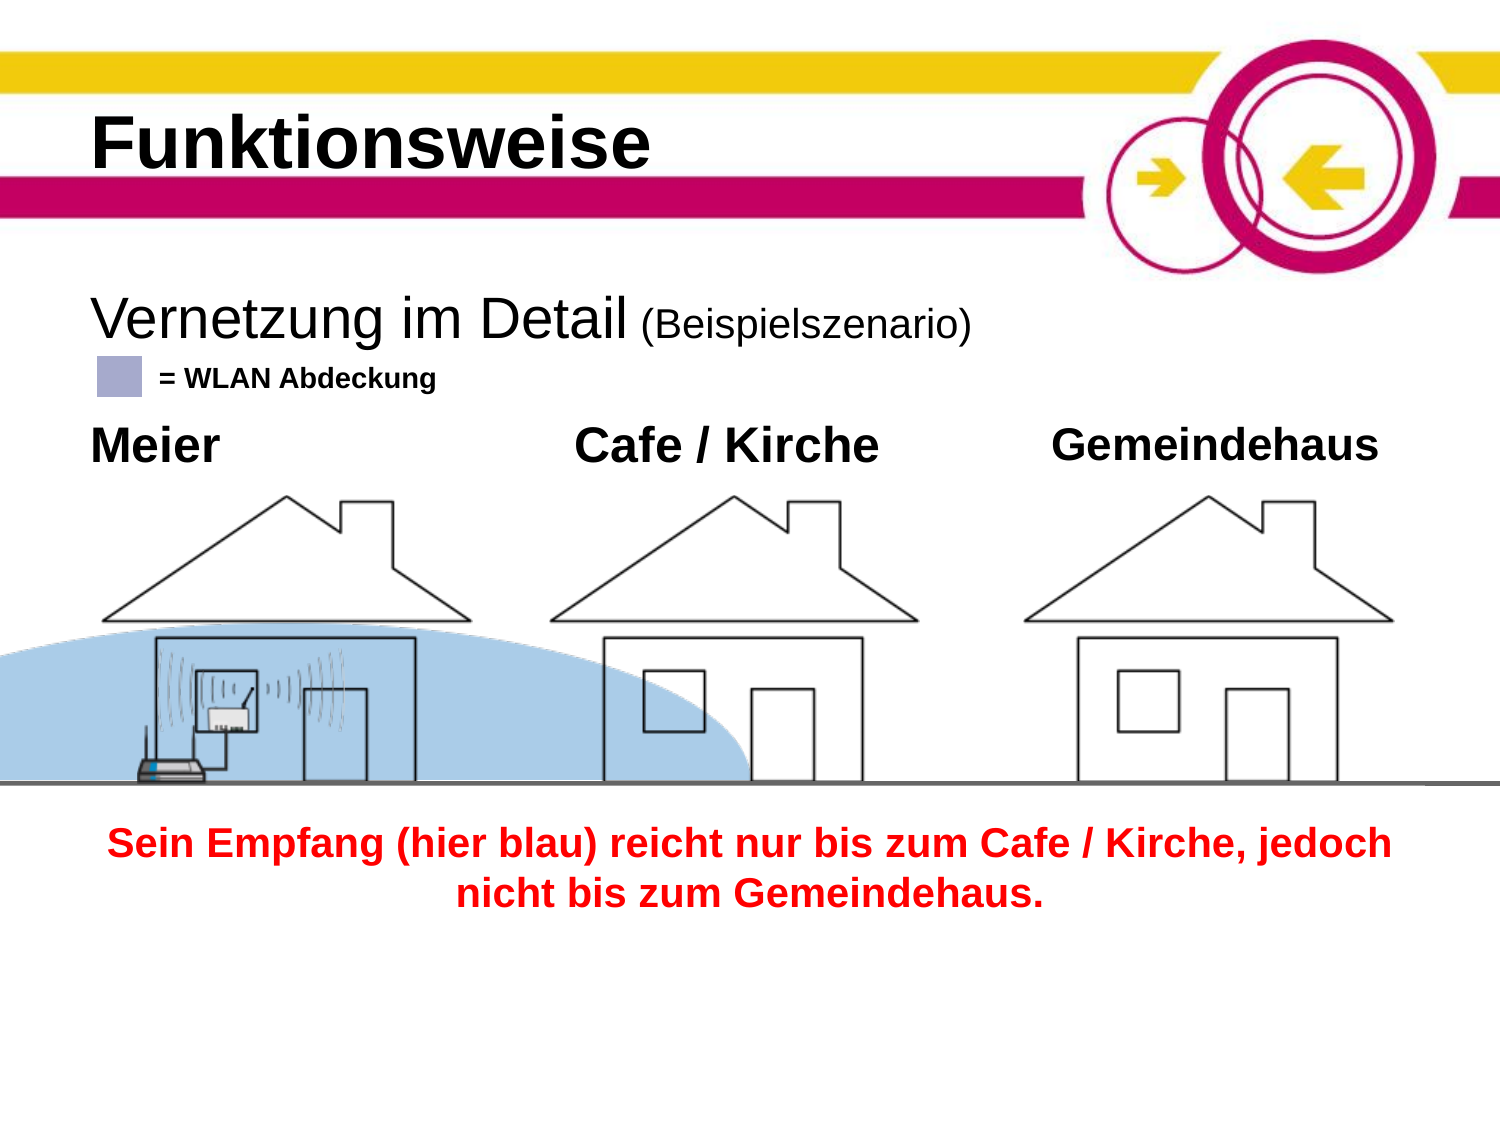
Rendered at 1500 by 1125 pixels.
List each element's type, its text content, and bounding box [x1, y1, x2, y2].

picture [1023, 495, 1395, 781]
text_box = WLAN Abdeckung [144, 333, 636, 420]
text_box Vernetzung im Detail (Beispielszenario) [75, 252, 1425, 365]
text_box Funktionsweise [75, 11, 1425, 200]
picture [0, 495, 920, 784]
text_box Gemeindehaus [1036, 397, 1406, 485]
text_box Sein Empfang (hier blau) reicht nur bis zum Cafe / Kirche, jedoch nicht bis zum Gemeindehaus. [75, 800, 1425, 913]
text_box Cafe / Kirche [559, 397, 957, 485]
text_box [97, 356, 142, 397]
text_box Meier [75, 397, 383, 485]
